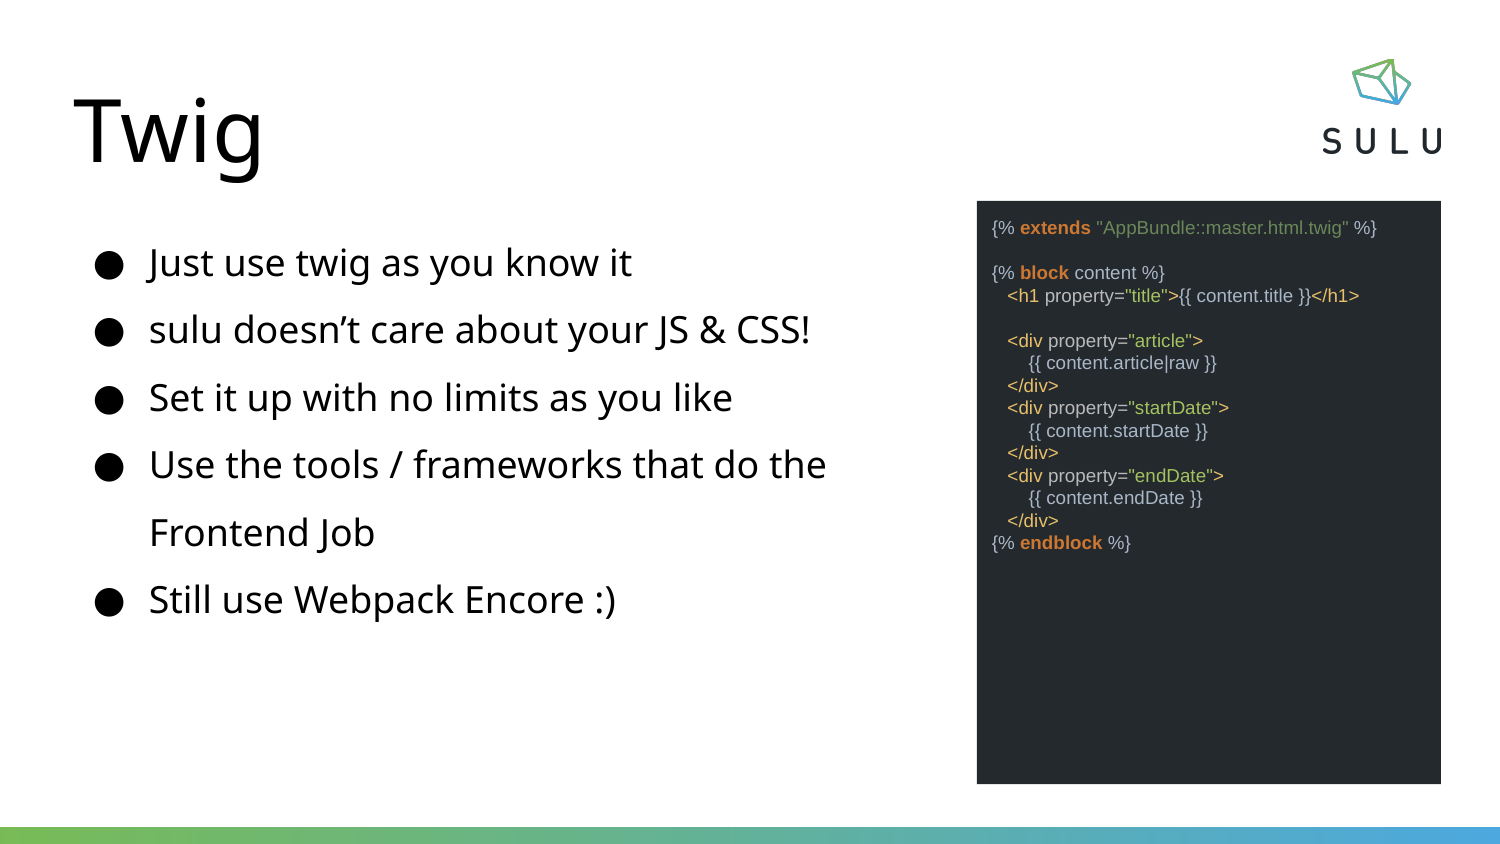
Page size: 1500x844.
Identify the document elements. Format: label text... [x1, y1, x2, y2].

list Just use twig as you know it sulu doesn’t care about your JS & CSS! Set it up with no limits as you like Use the tools / frameworks that do the Frontend Job Still use Webpack Encore :) [59, 200, 940, 785]
text_box {% extends "AppBundle::master.html.twig" %} {% block content %} <h1 property="title">{{ content.title }}</h1> <div property="article"> {{ content.article|raw }} </div> <div property="startDate"> {{ content.startDate }} </div> <div property="endDate"> {{ content.endDate }} </div> {% endblock %} [976, 200, 1441, 785]
title Twig [59, 59, 1317, 196]
picture [1323, 59, 1441, 154]
